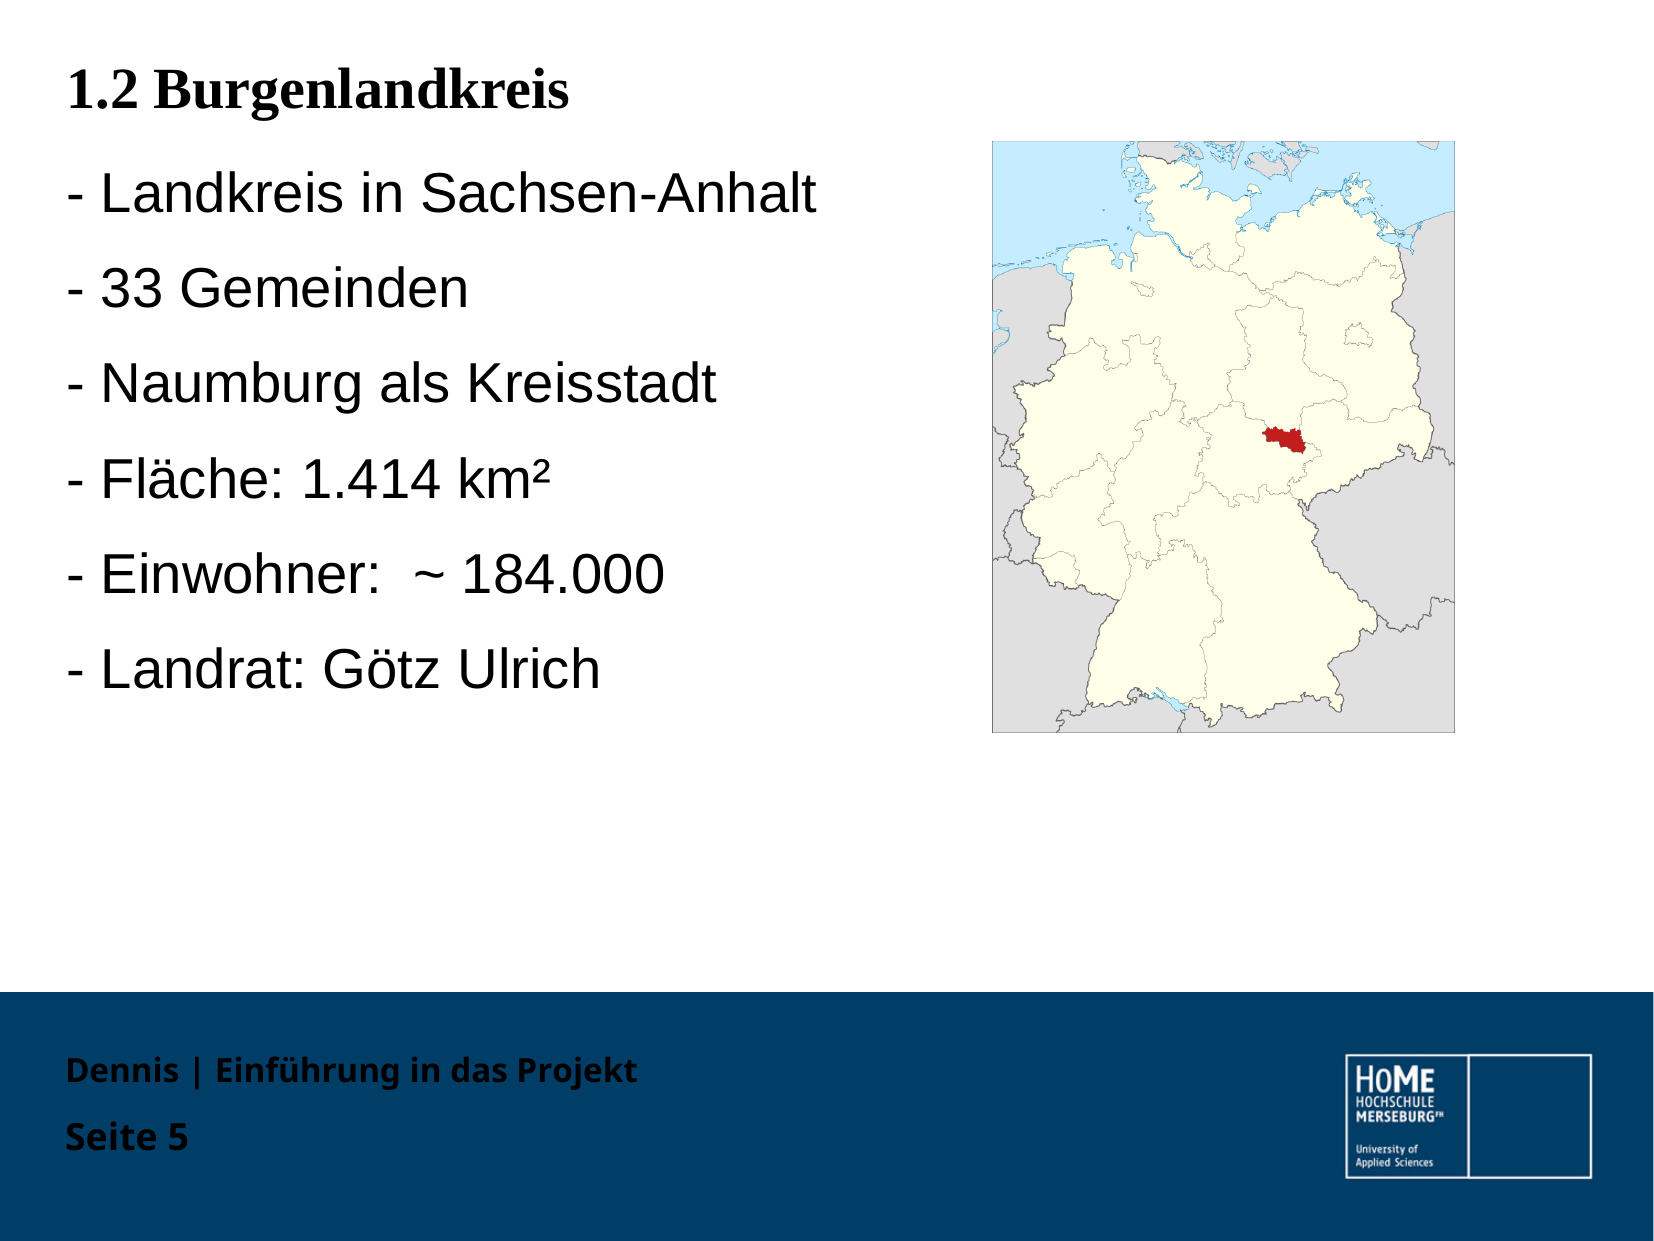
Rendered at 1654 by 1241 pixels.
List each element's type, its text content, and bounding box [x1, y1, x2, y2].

list - Landkreis in Sachsen-Anhalt - 33 Gemeinden - Naumburg als Kreisstadt - Fläche: 1.414 km² - Einwohner: ~ 184.000 - Landrat: Götz Ulrich [51, 154, 1588, 955]
picture [0, 992, 1654, 1241]
title 1.2 Burgenlandkreis [51, 49, 1570, 130]
picture [992, 141, 1455, 733]
